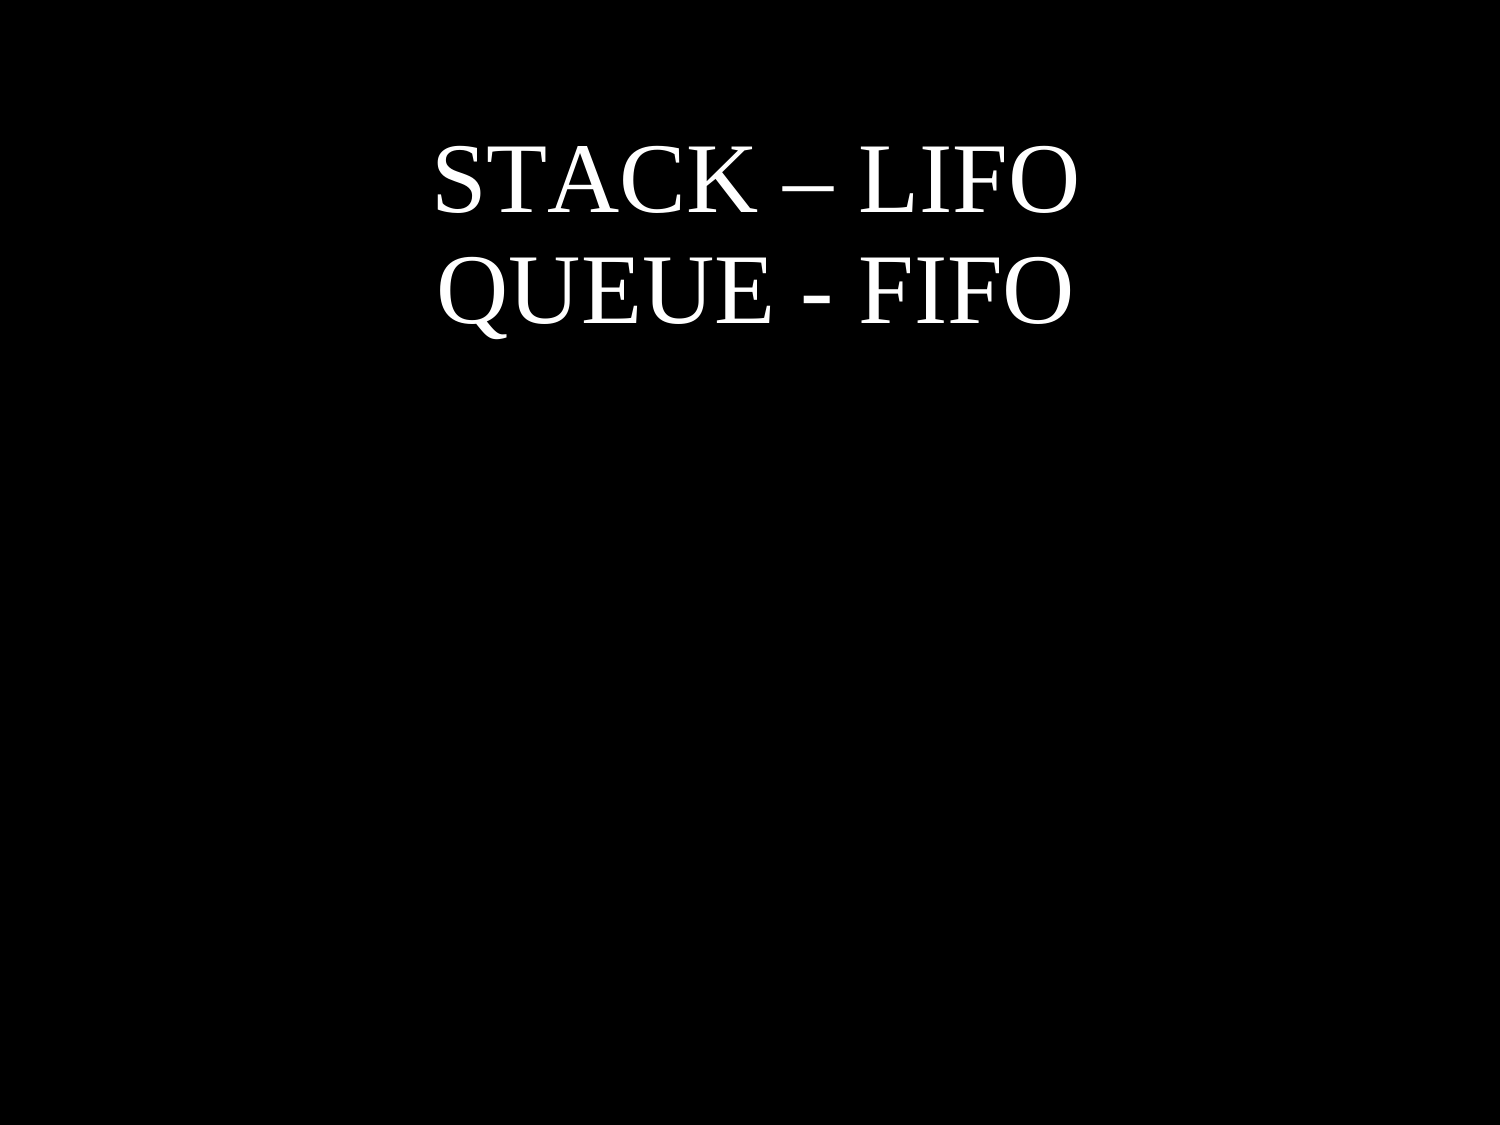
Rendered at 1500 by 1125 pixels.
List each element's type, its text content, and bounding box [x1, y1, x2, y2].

title STACK – LIFO QUEUE - FIFO [12, 56, 1500, 413]
